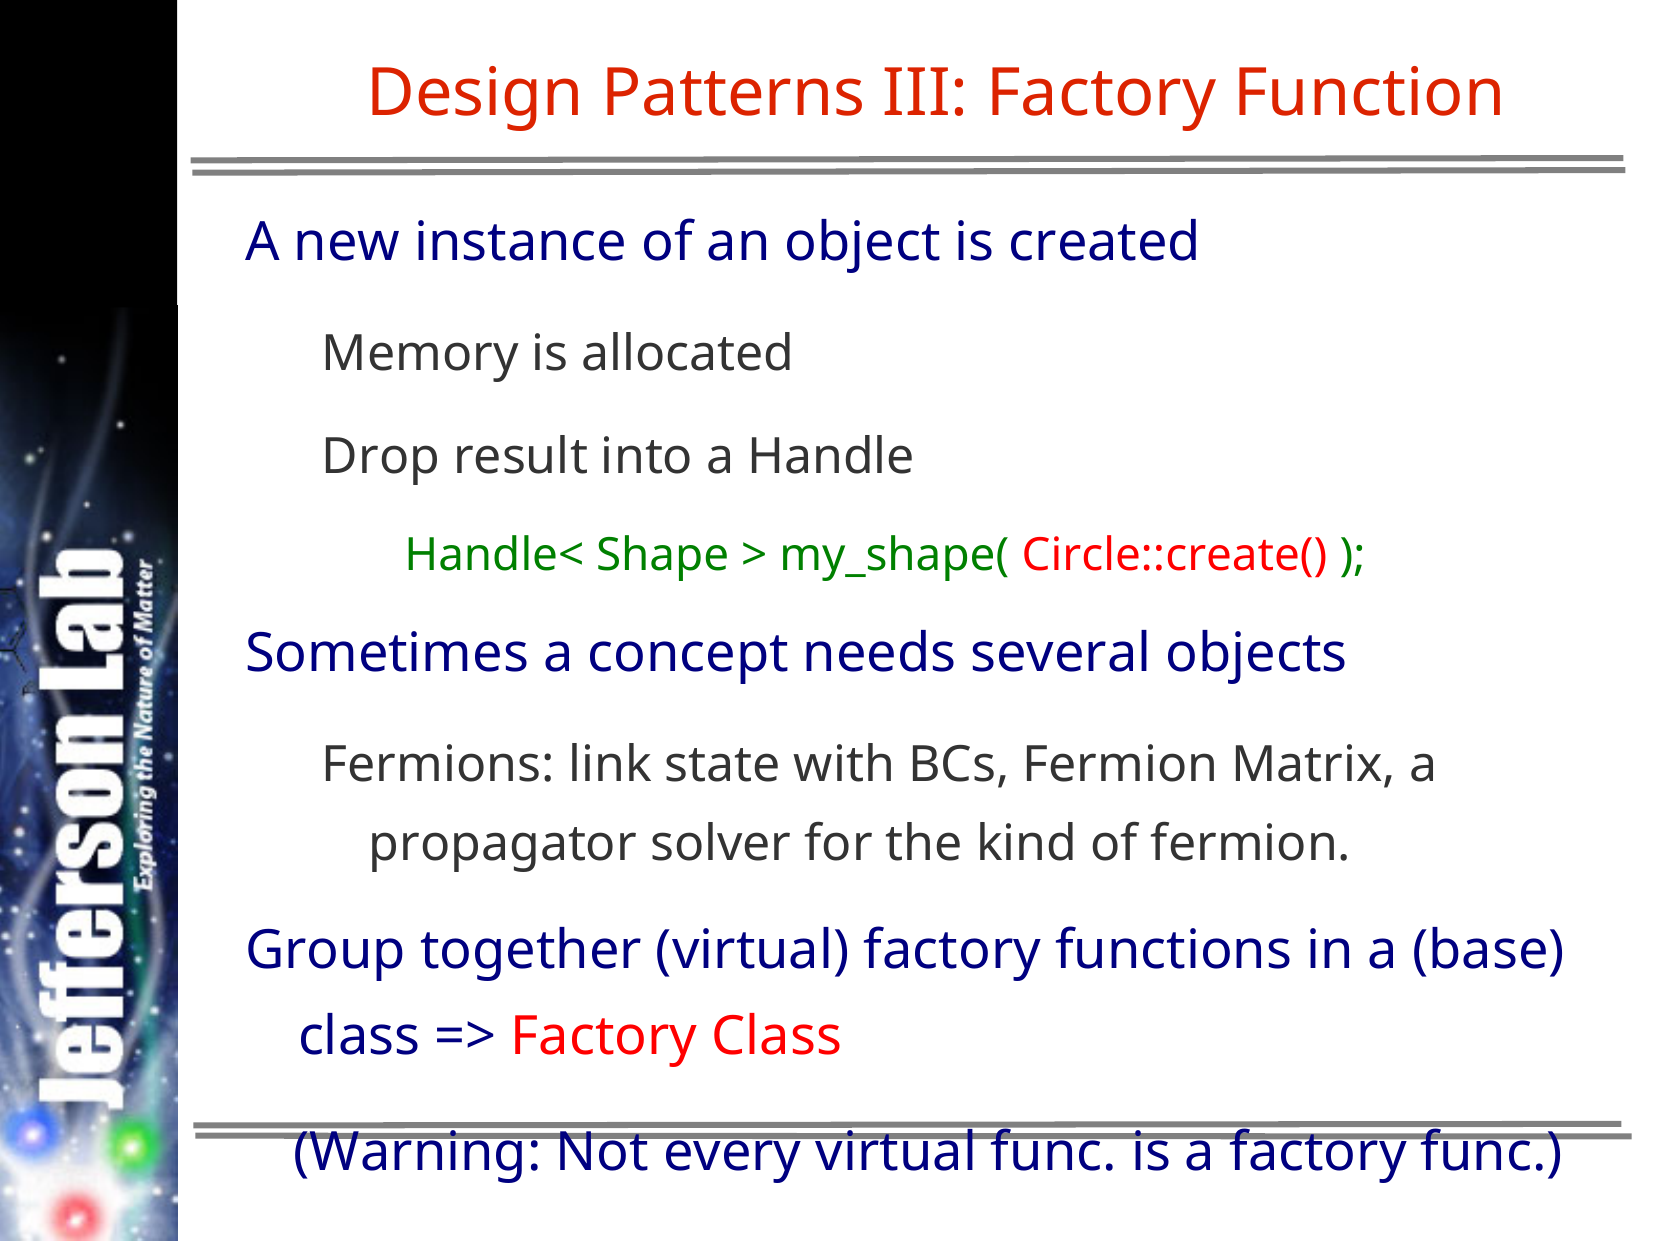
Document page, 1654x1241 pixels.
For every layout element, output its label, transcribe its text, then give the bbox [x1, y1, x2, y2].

picture [0, 308, 178, 1241]
list A new instance of an object is created Memory is allocated Drop result into a Handle Handle< Shape > my_shape( Circle::create() ); Sometimes a concept needs several objects Fermions: link state with BCs, Fermion Matrix, a propagator solver for the kind of fermion. Group together (virtual) factory functions in a (base) class => Factory Class (Warning: Not every virtual func. is a factory func.) [227, 190, 1628, 1101]
title Design Patterns III: Factory Function [235, 17, 1638, 149]
